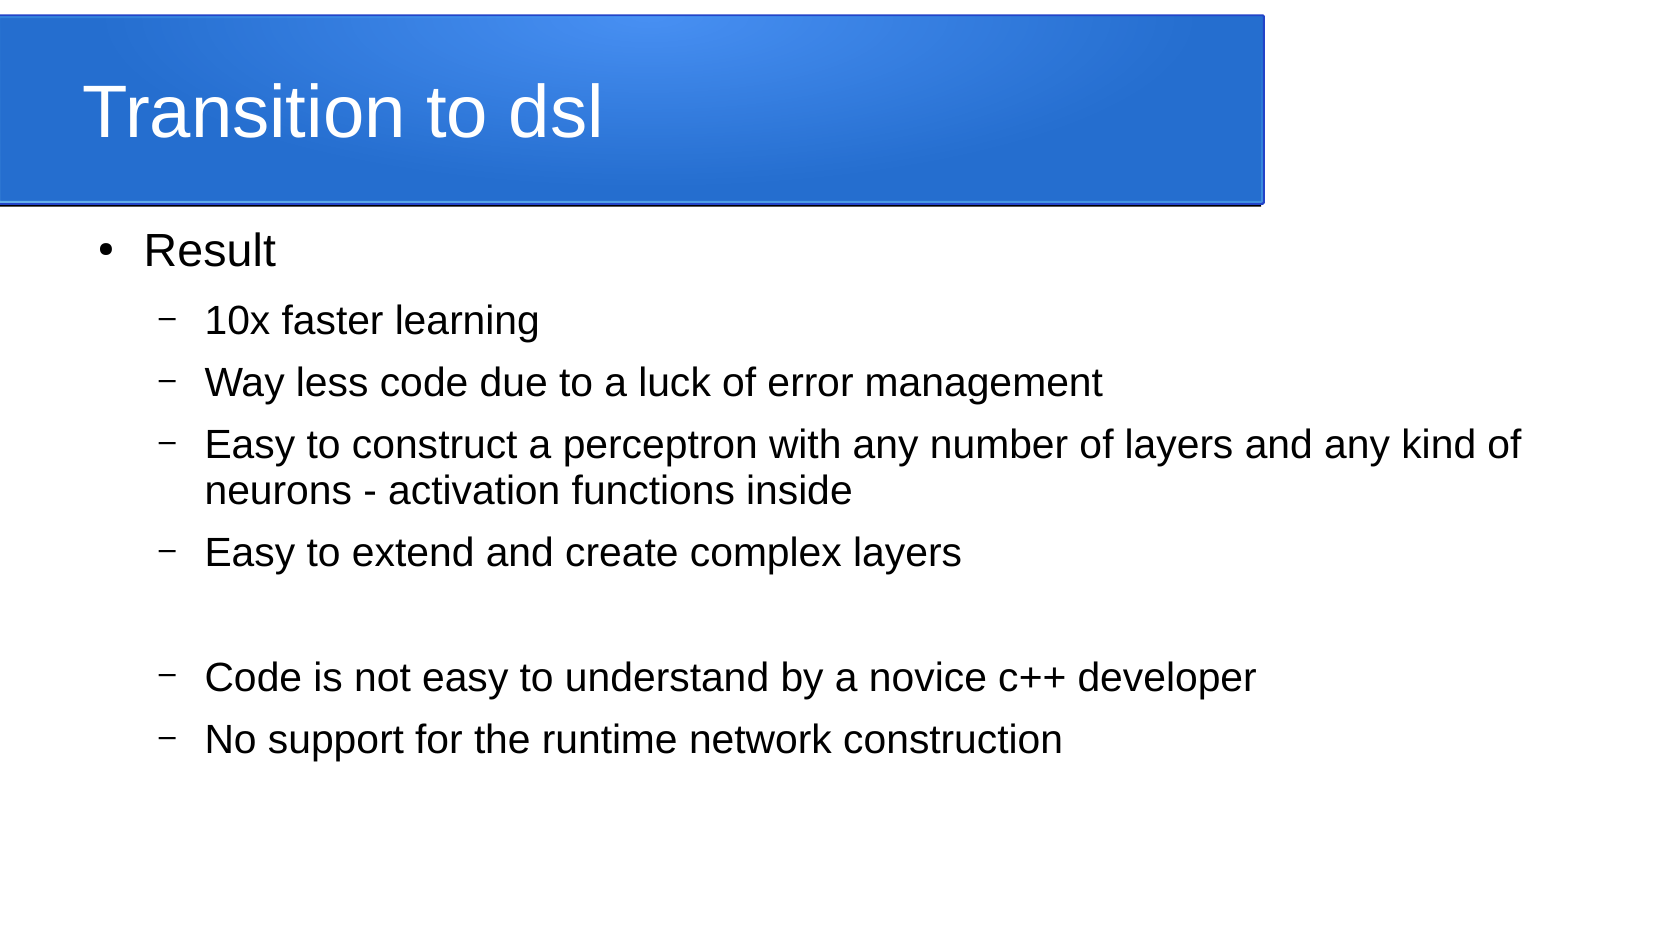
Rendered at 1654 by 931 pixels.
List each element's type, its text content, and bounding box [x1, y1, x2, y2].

list Result 10x faster learning Way less code due to a luck of error management Easy to construct a perceptron with any number of layers and any kind of neurons - activation functions inside Easy to extend and create complex layers Code is not easy to understand by a novice c++ developer No support for the runtime network construction [82, 224, 1571, 764]
title Transition to dsl [82, 35, 1235, 189]
